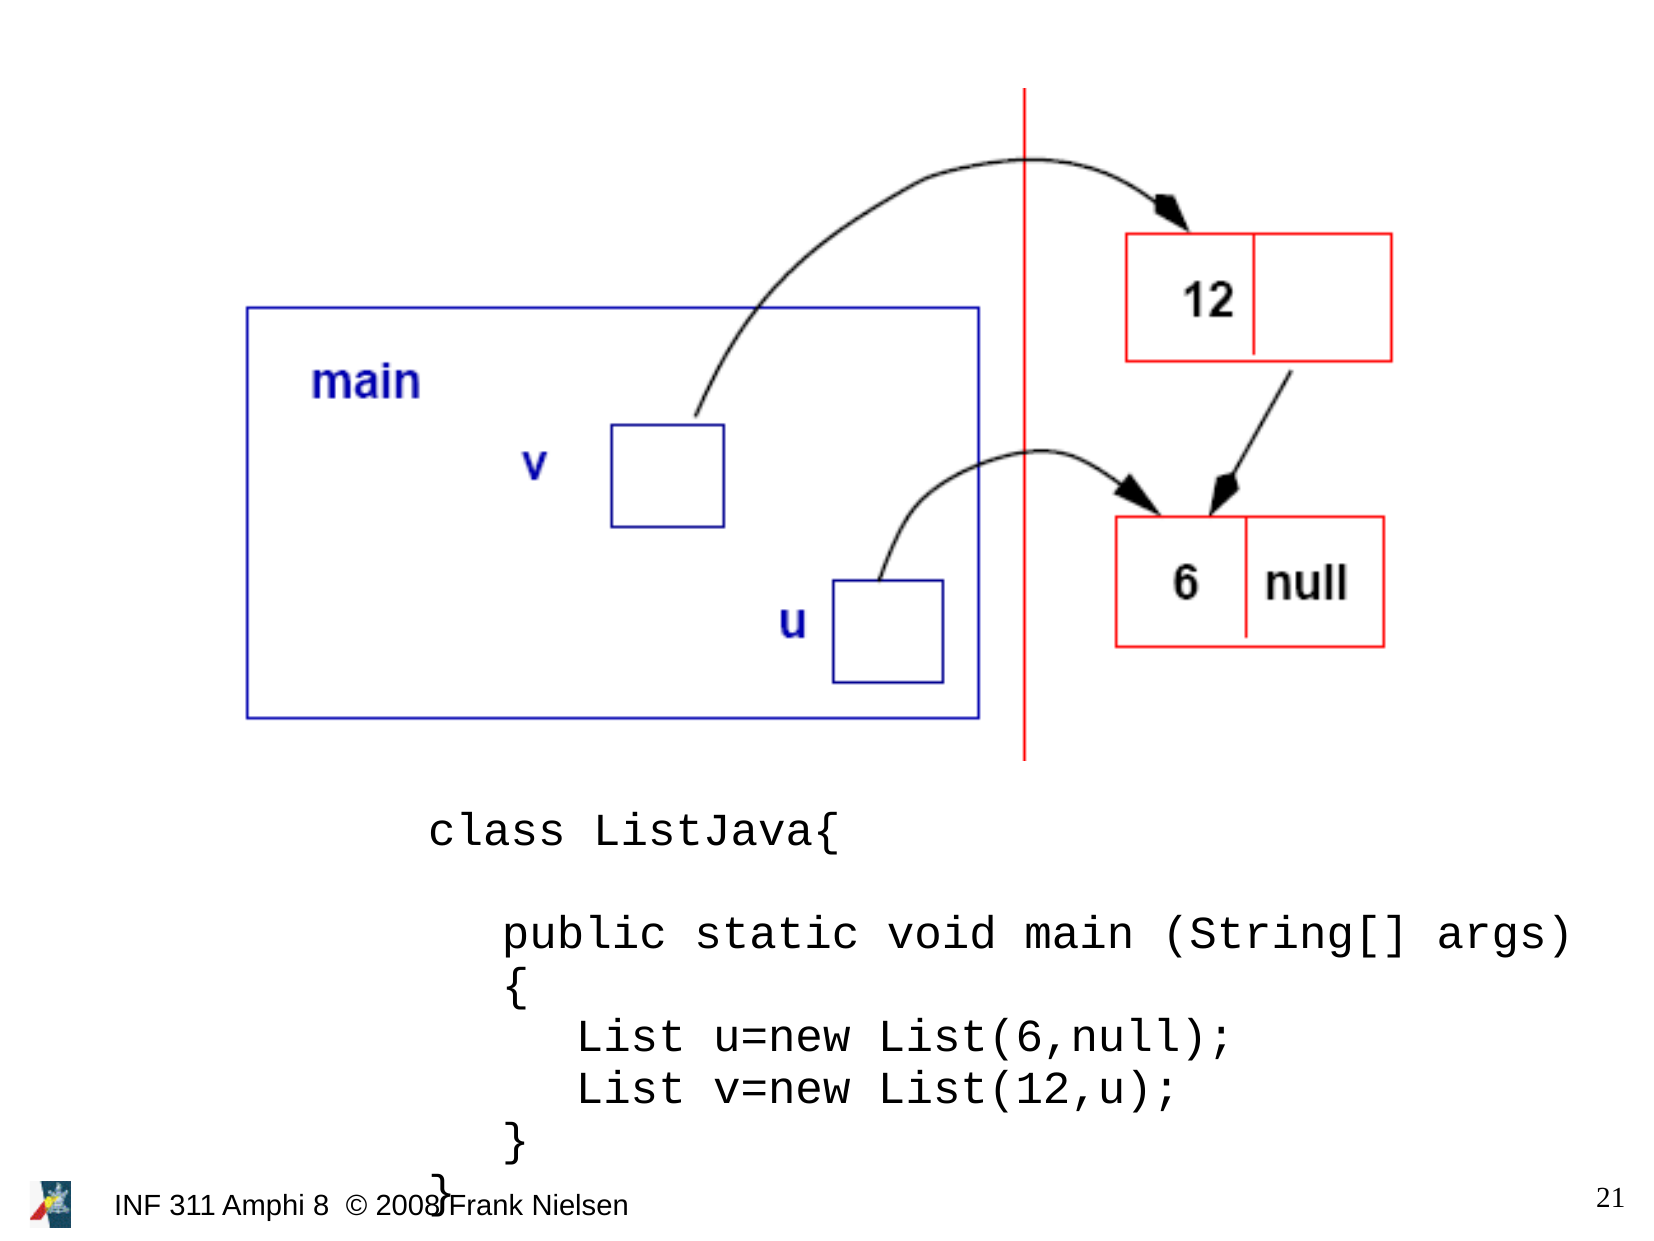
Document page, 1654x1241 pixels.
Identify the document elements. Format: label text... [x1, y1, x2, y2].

picture [29, 1181, 71, 1228]
picture [206, 88, 1526, 761]
text_box class ListJava{ public static void main (String[] args) { List u=new List(6,null); List v=new List(12,u); } } [413, 799, 1590, 1205]
